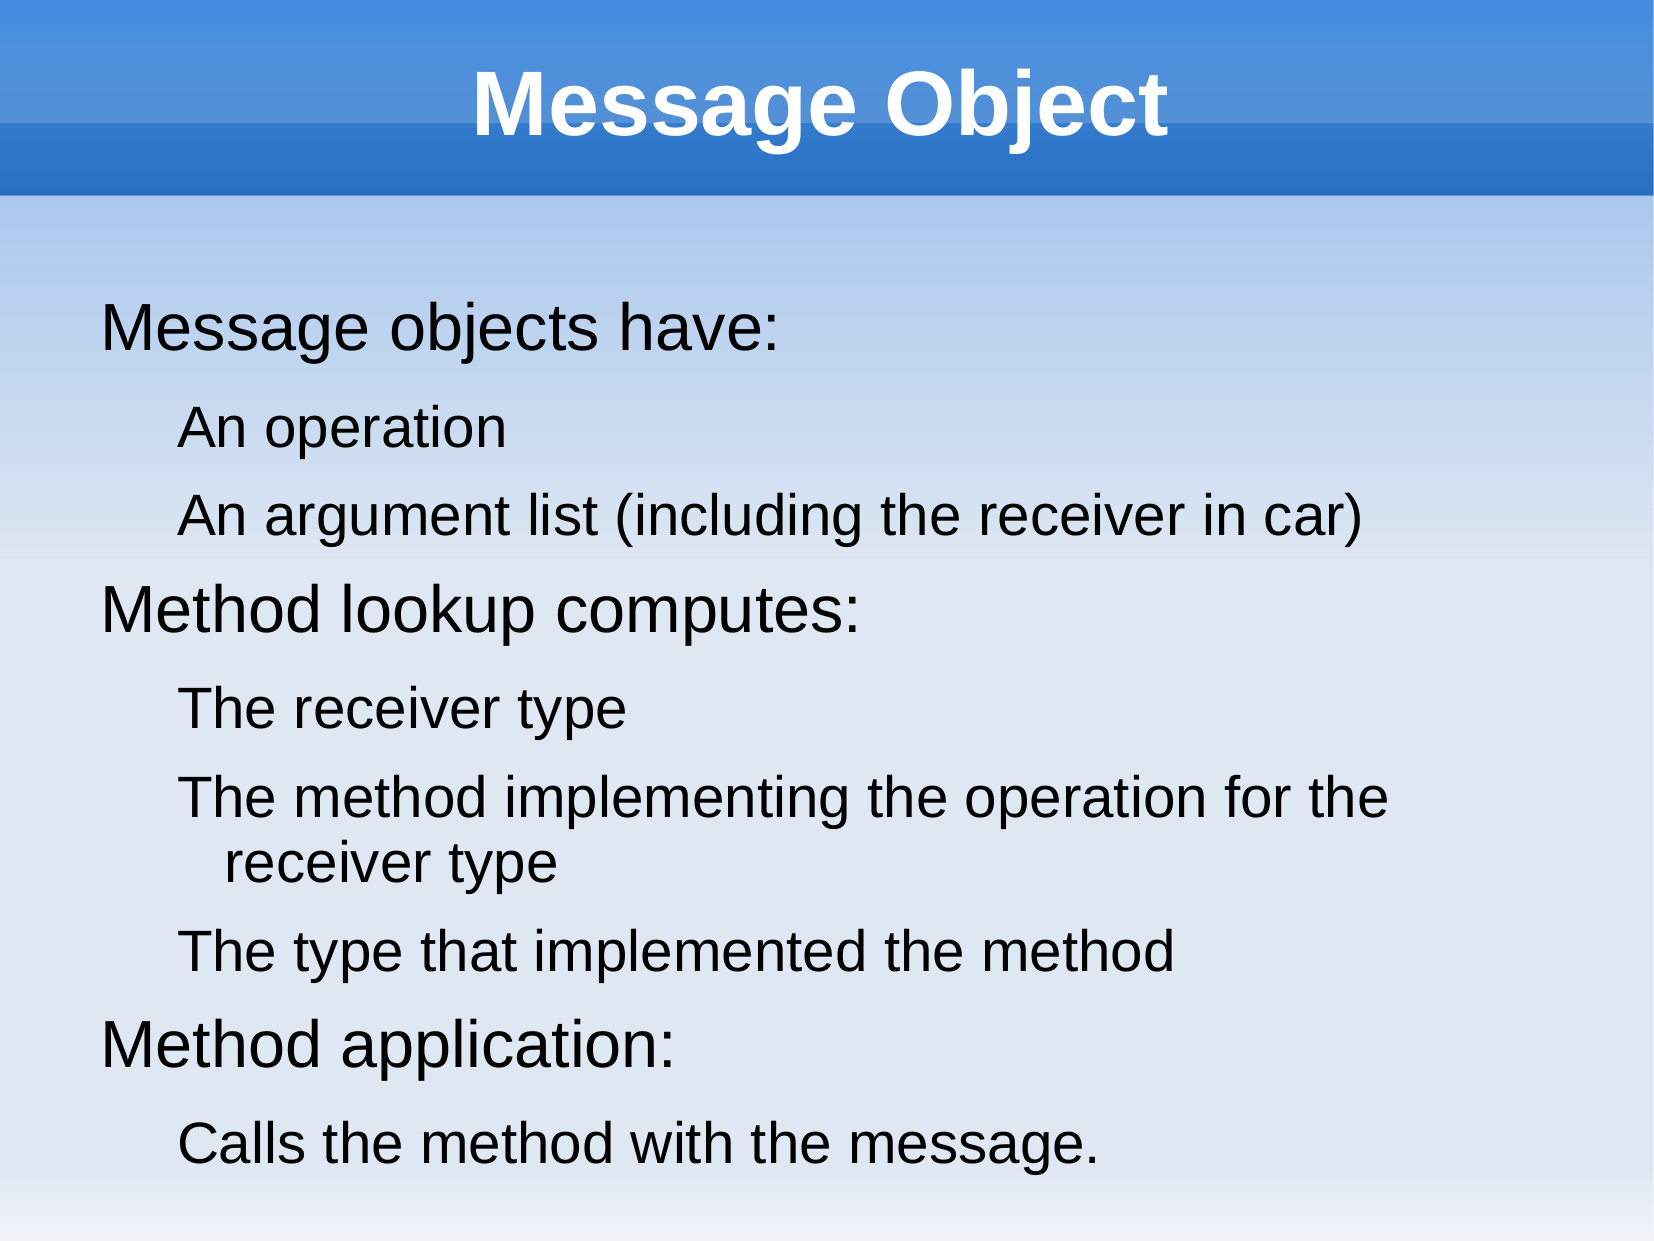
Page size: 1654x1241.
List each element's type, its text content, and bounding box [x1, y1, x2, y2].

title Message Object [76, 7, 1565, 200]
list Message objects have: An operation An argument list (including the receiver in car) Method lookup computes: The receiver type The method implementing the operation for the receiver type The type that implemented the method Method application: Calls the method with the message. [82, 290, 1571, 1177]
picture [0, 0, 1654, 1241]
